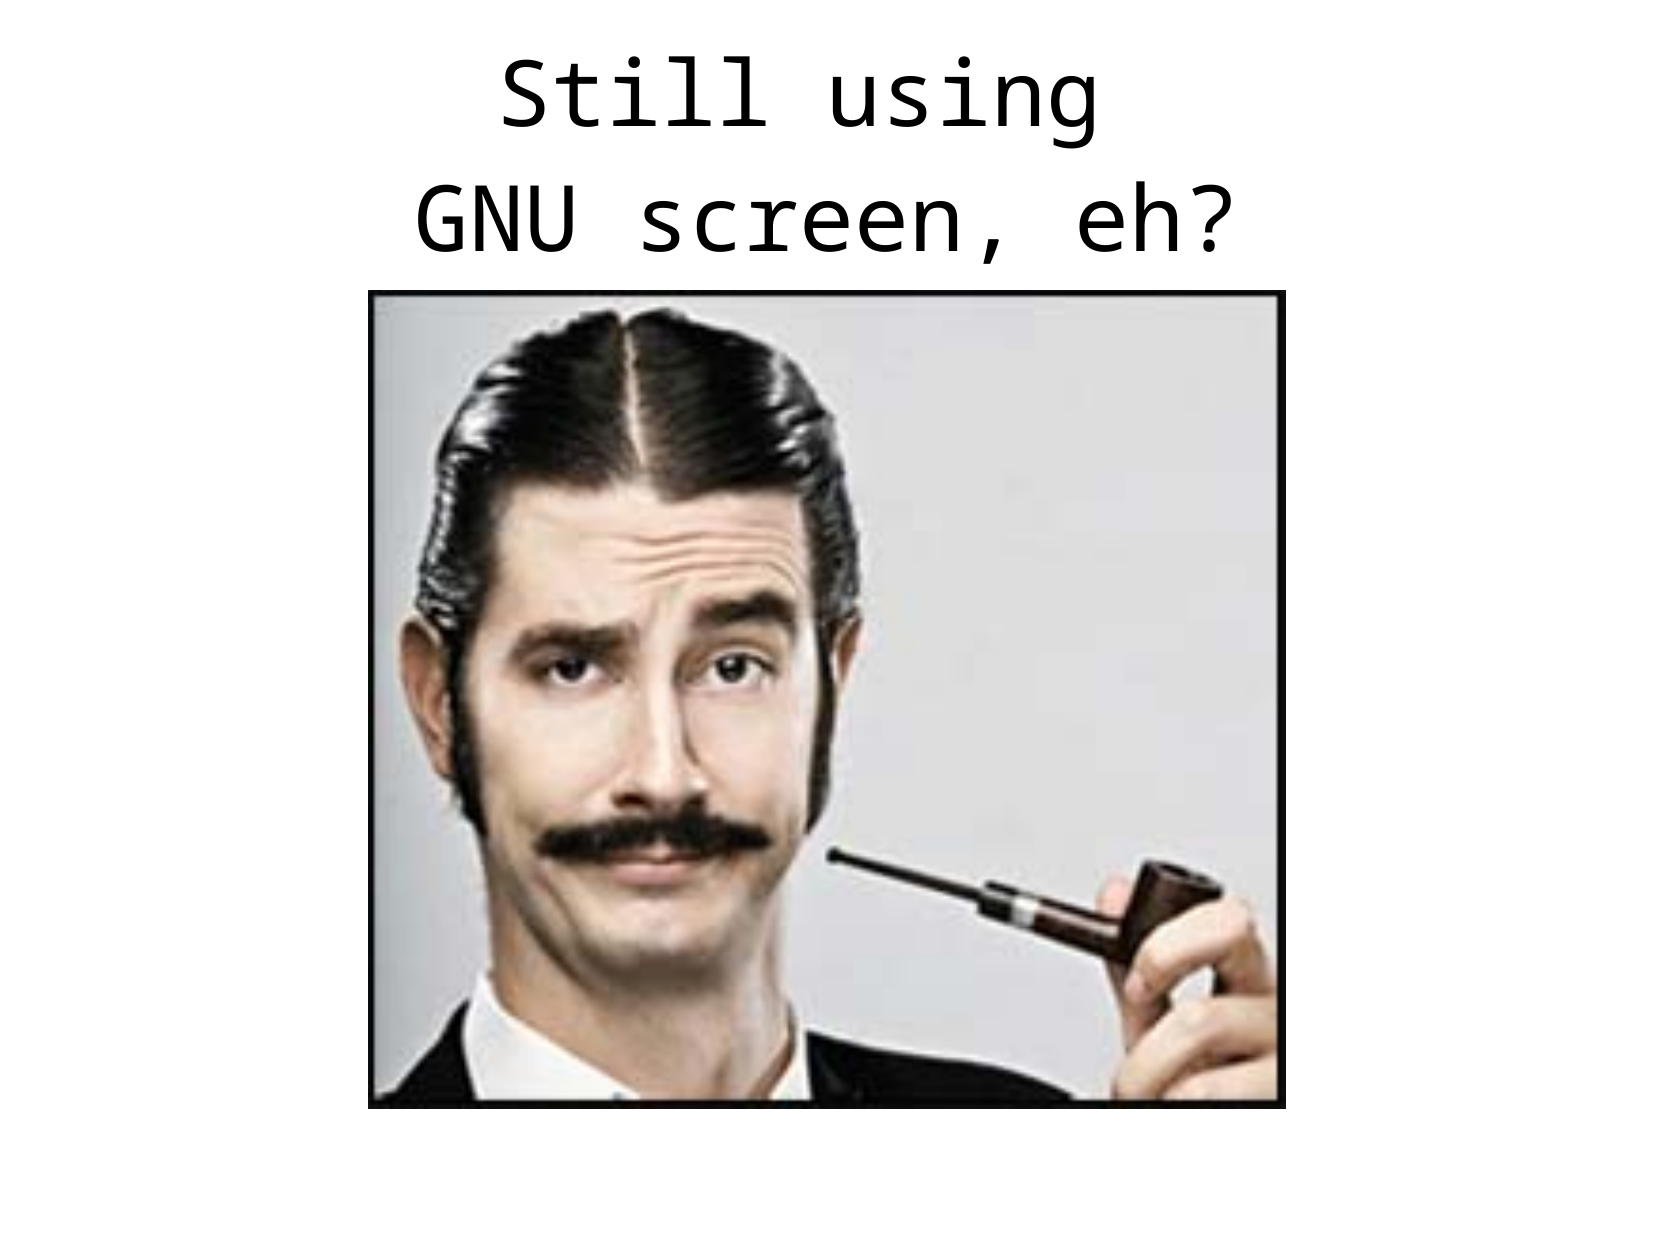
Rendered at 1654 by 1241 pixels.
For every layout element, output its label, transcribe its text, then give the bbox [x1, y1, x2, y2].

picture [368, 290, 1286, 1109]
title Still using GNU screen, eh? [82, 46, 1571, 260]
